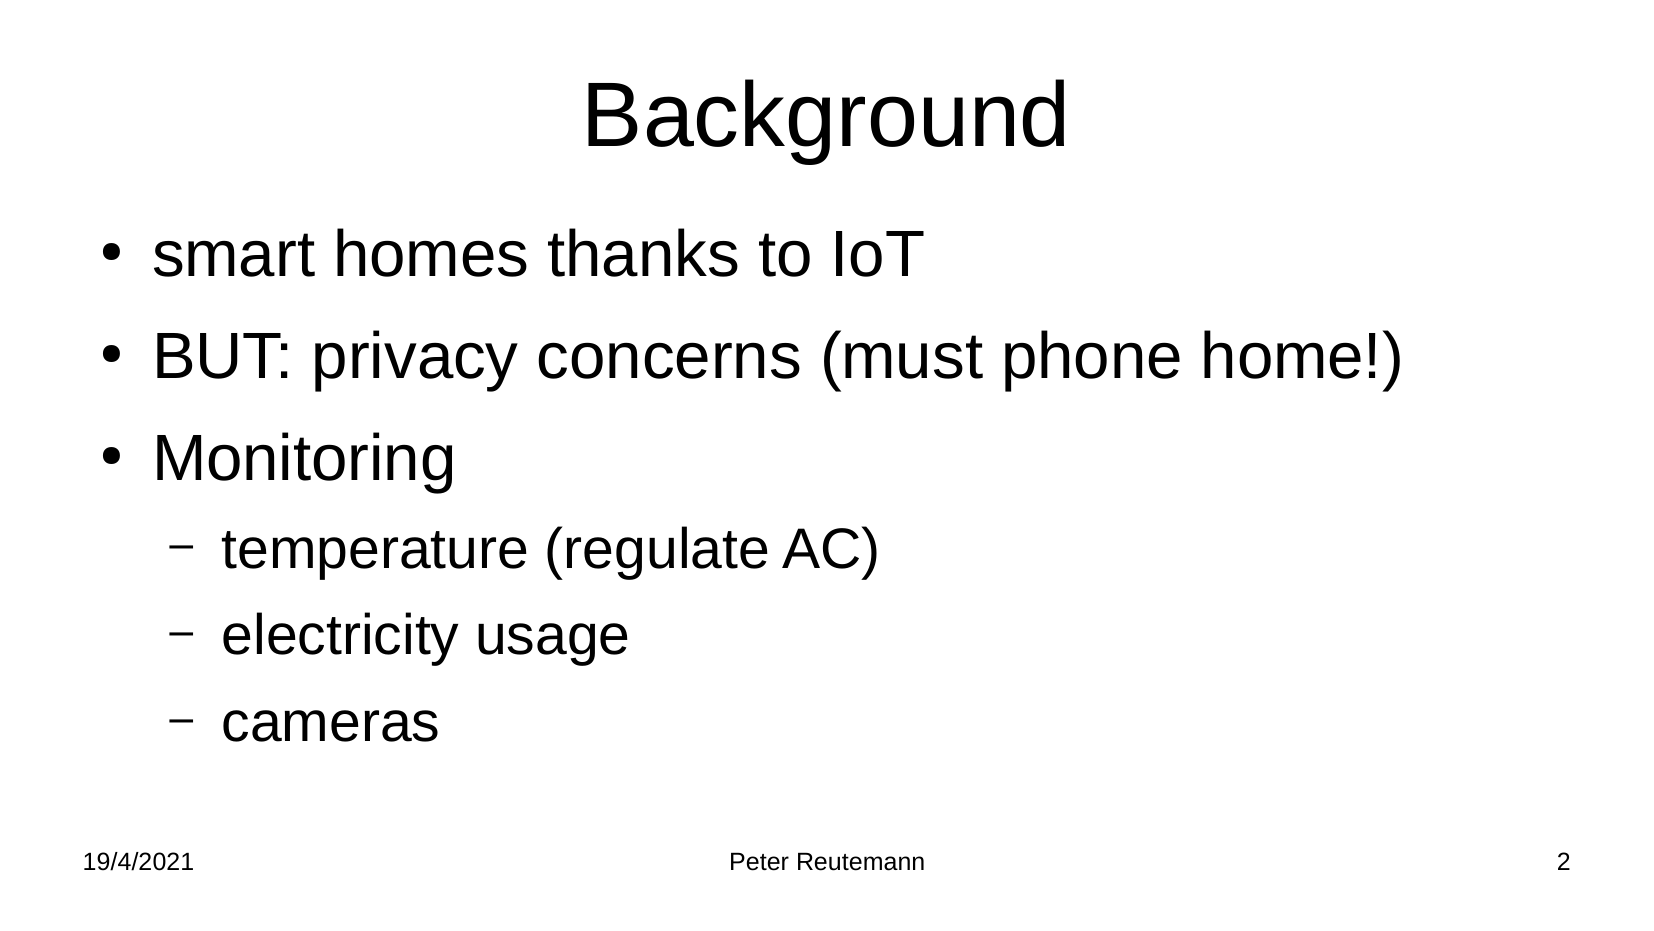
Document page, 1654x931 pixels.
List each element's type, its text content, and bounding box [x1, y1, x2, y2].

title Background [82, 37, 1571, 193]
list smart homes thanks to IoT BUT: privacy concerns (must phone home!) Monitoring temperature (regulate AC) electricity usage cameras [82, 217, 1571, 758]
